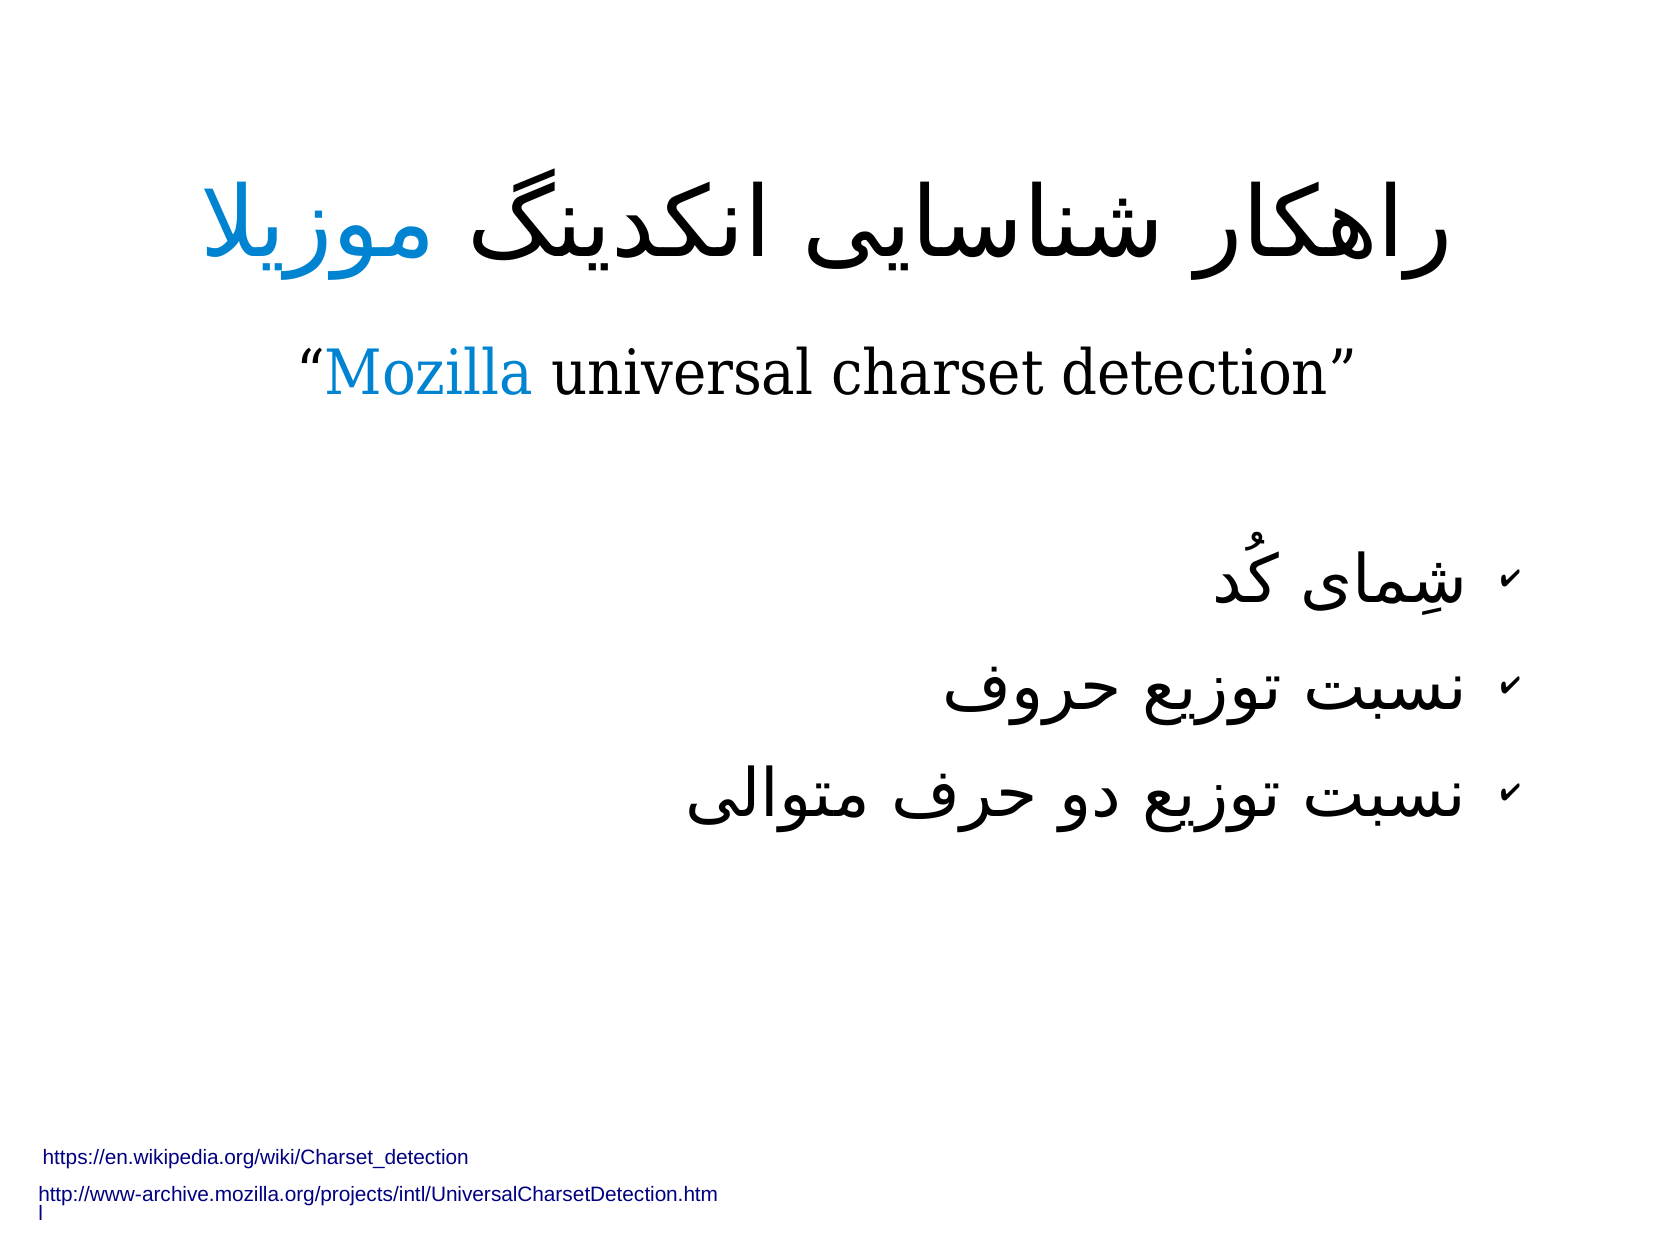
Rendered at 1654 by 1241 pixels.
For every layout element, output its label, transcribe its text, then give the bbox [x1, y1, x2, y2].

text_box http://www-archive.mozilla.org/projects/intl/UniversalCharsetDetection.html [23, 1175, 738, 1214]
text_box راهکار شناسایی انکدینگ موزیلا “Mozilla universal charset detection” [82, 49, 1571, 526]
list شِمای کُد نسبت توزیع حروف نسبت توزیع دو حرف متوالی [82, 540, 1538, 995]
text_box https://en.wikipedia.org/wiki/Charset_detection [27, 1138, 484, 1175]
